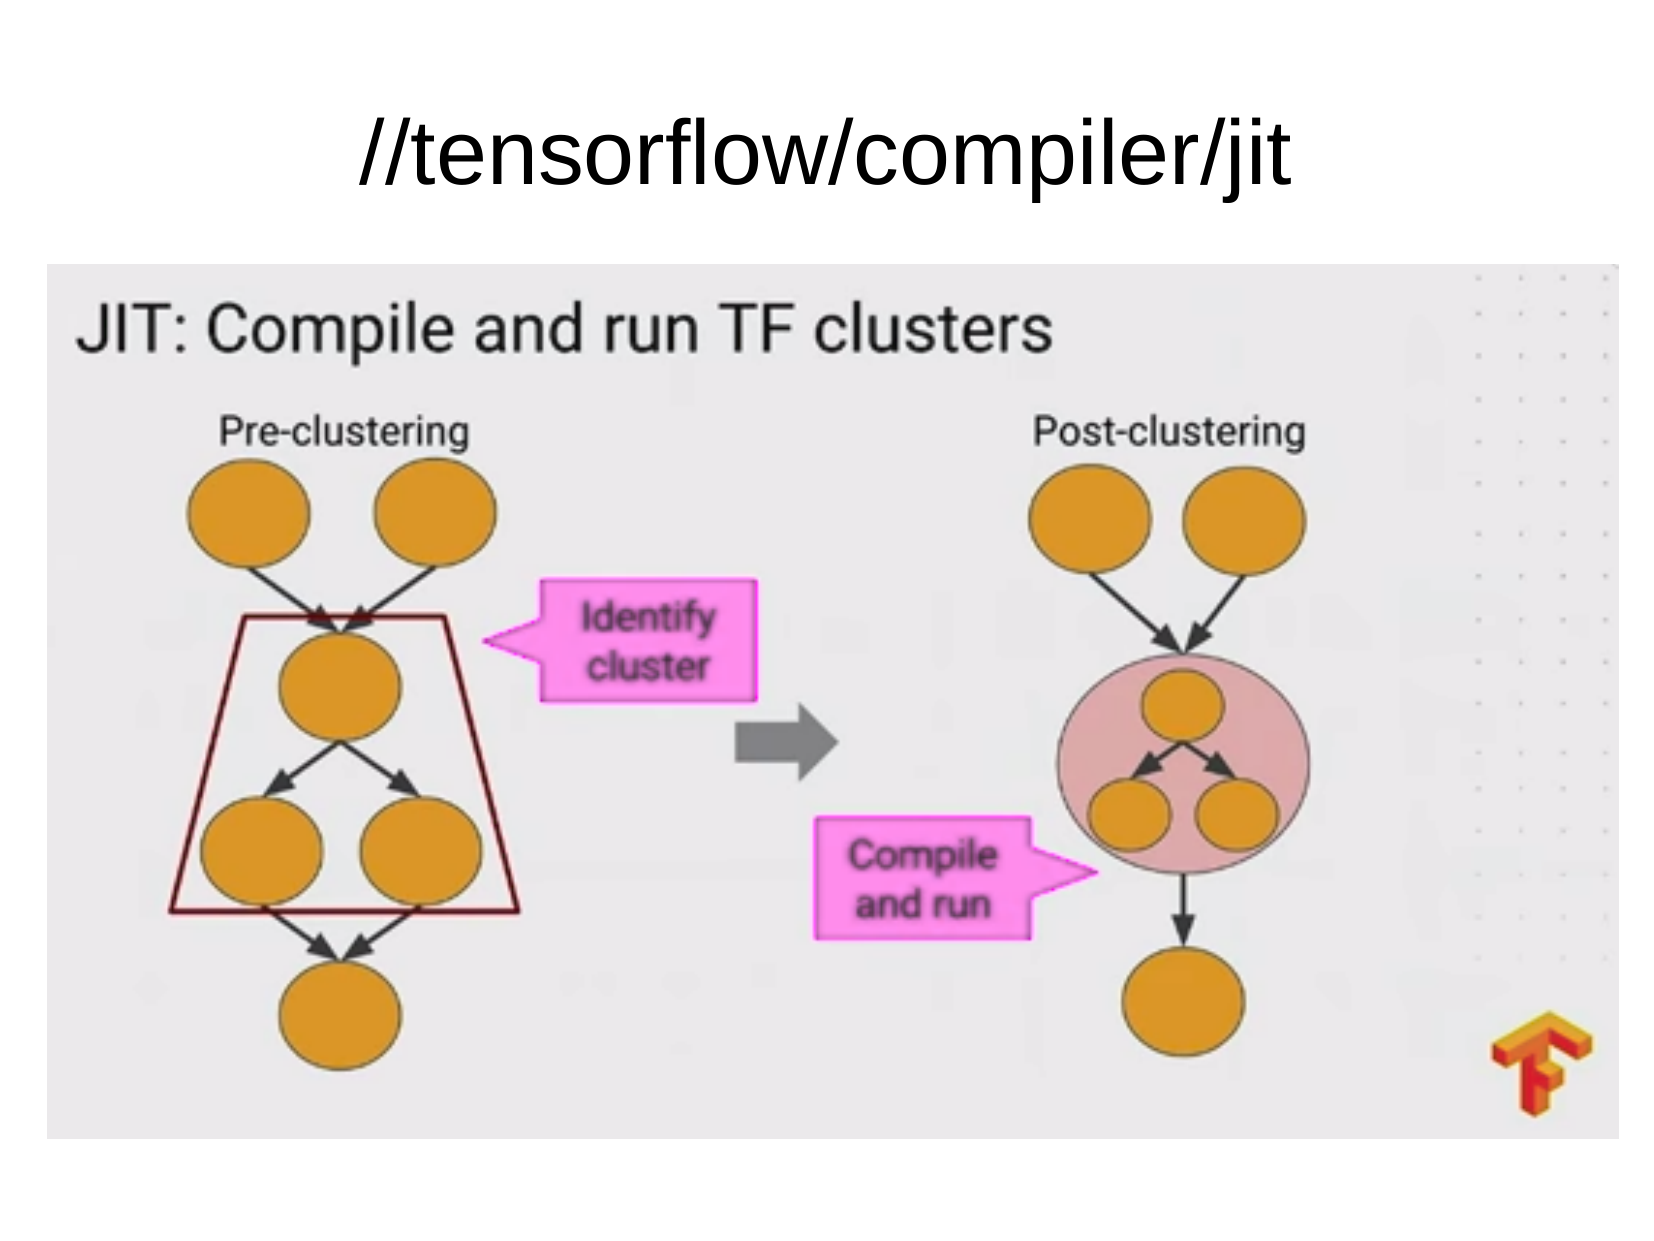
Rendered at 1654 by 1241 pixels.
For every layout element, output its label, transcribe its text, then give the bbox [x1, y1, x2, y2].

title //tensorflow/compiler/jit [82, 49, 1571, 257]
picture [47, 264, 1619, 1139]
